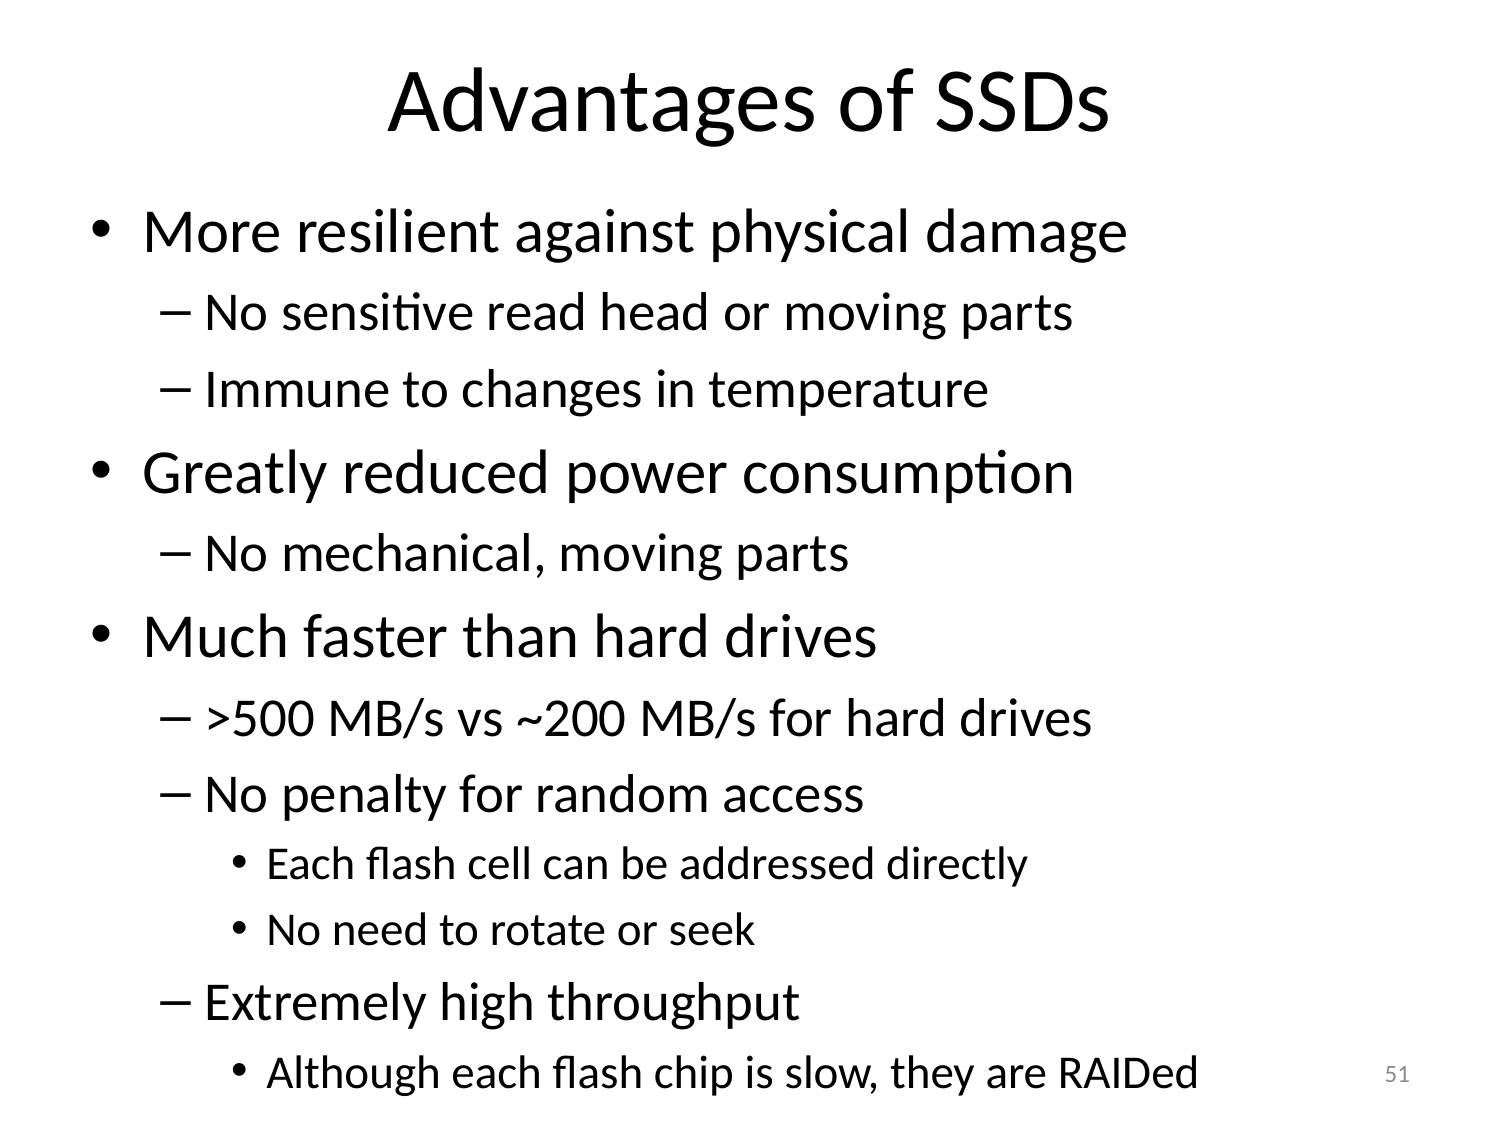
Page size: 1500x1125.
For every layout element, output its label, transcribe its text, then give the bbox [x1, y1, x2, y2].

title Advantages of SSDs [75, 1, 1425, 182]
slide_number <number> [1074, 1042, 1425, 1103]
list More resilient against physical damage No sensitive read head or moving parts Immune to changes in temperature Greatly reduced power consumption No mechanical, moving parts Much faster than hard drives >500 MB/s vs ~200 MB/s for hard drives No penalty for random access Each flash cell can be addressed directly No need to rotate or seek Extremely high throughput Although each flash chip is slow, they are RAIDed [75, 182, 1425, 1114]
